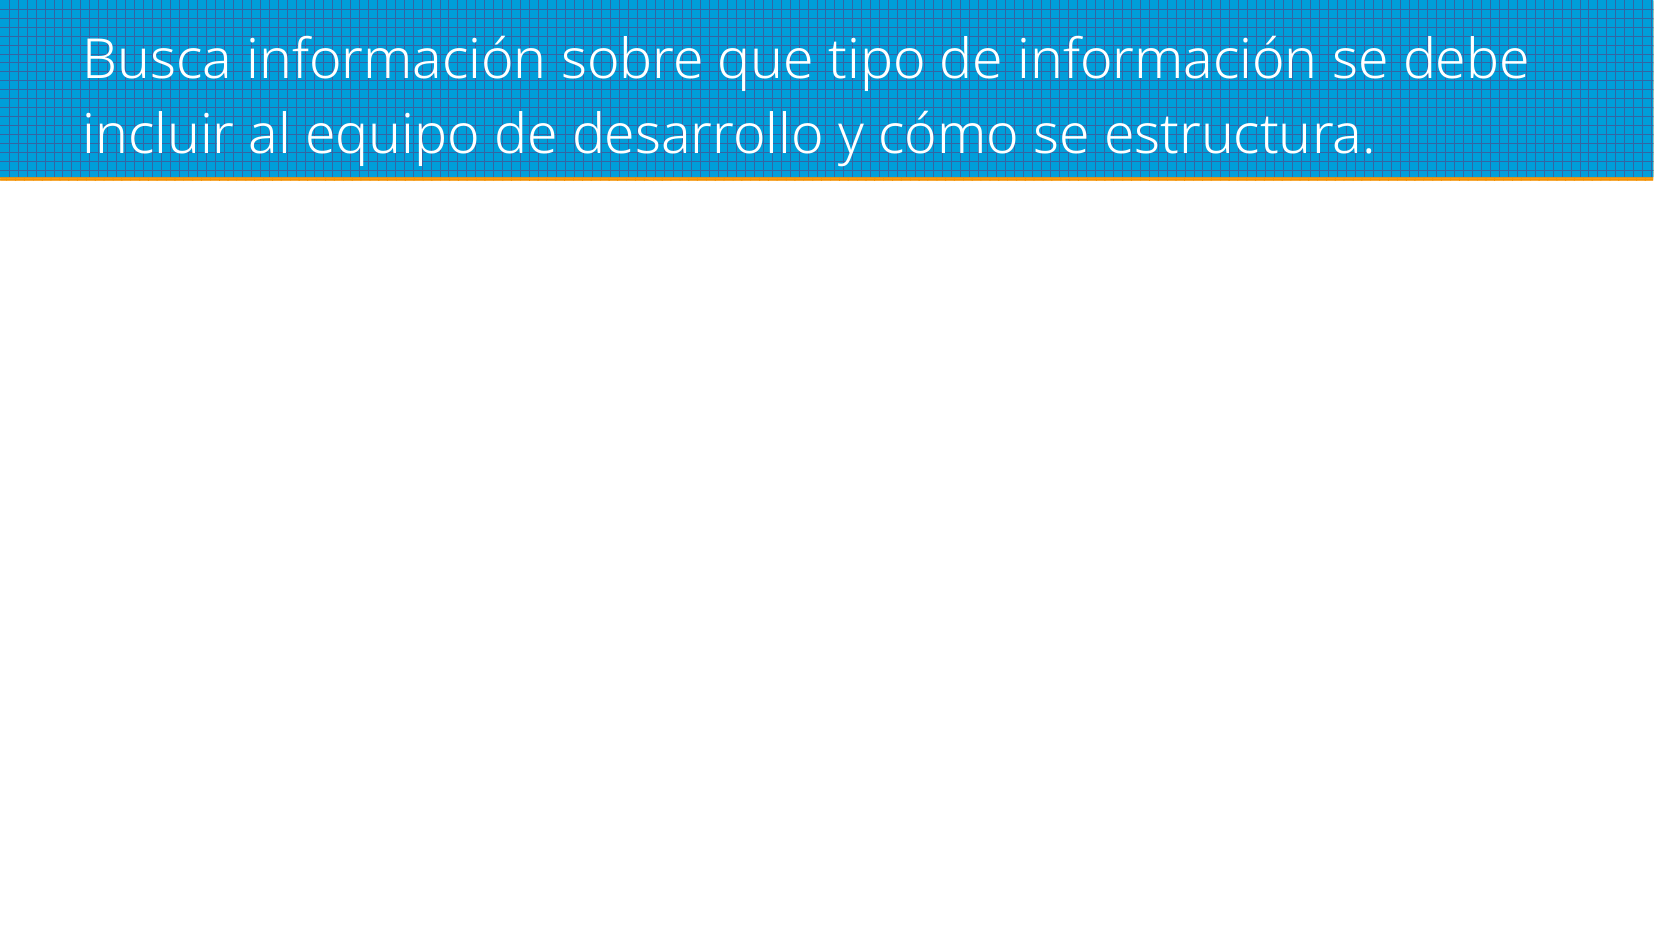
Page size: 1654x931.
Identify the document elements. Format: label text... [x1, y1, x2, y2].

title Busca información sobre que tipo de información se debe incluir al equipo de desarrollo y cómo se estructura. [82, 14, 1571, 171]
